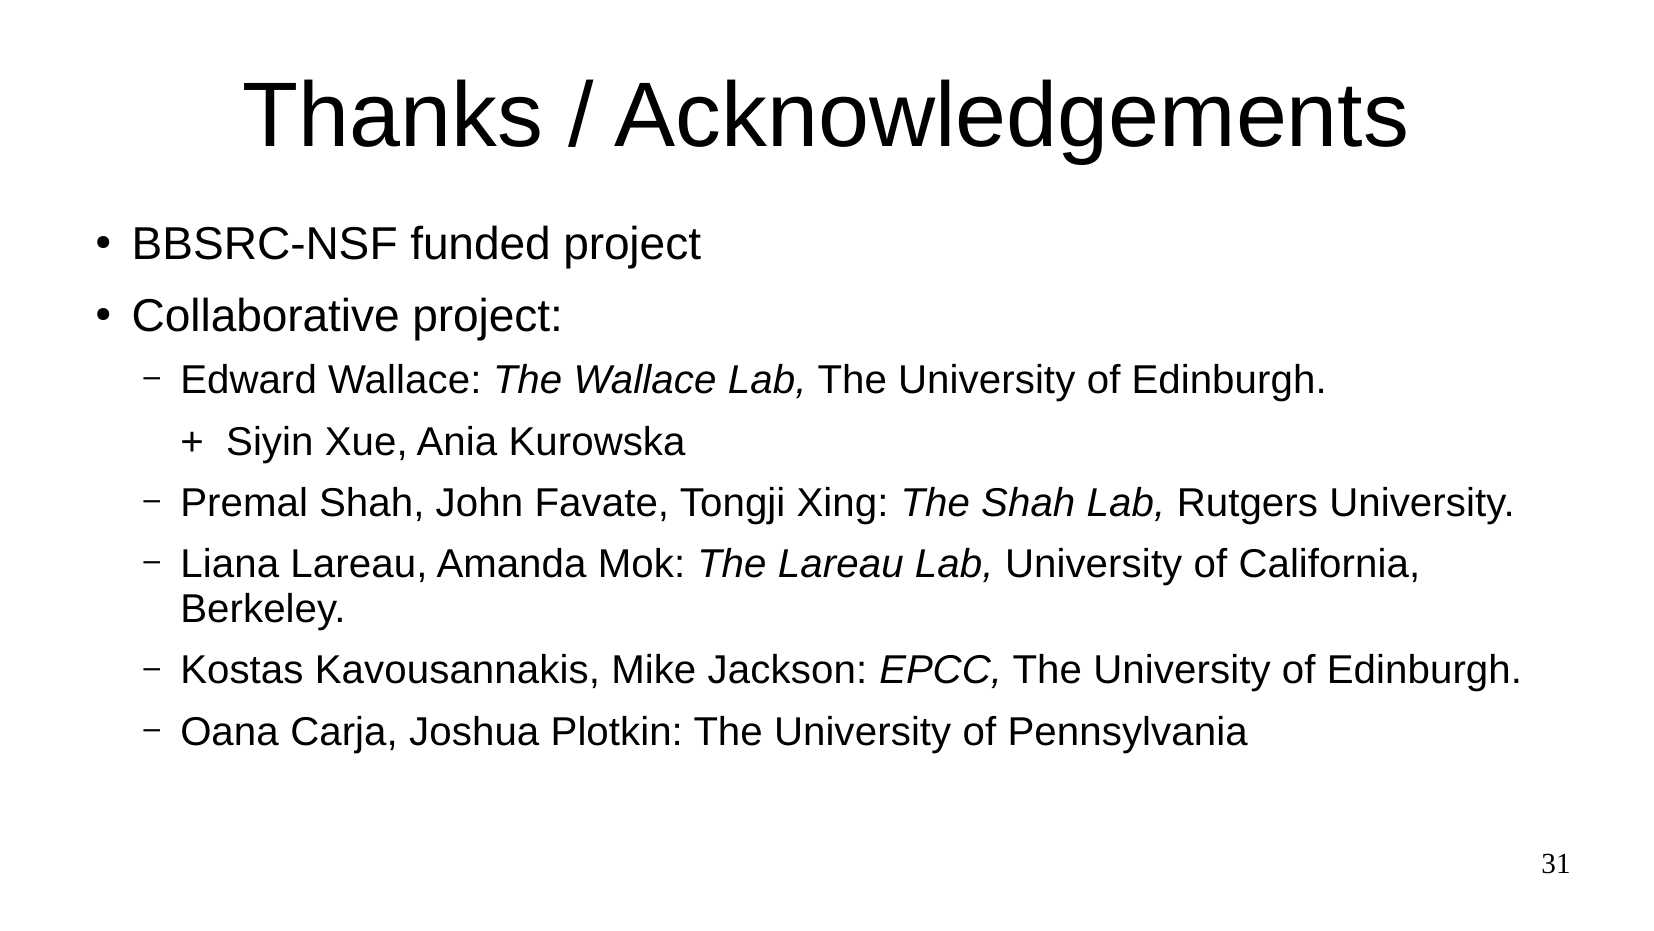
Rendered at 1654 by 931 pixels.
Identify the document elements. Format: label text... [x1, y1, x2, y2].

list BBSRC-NSF funded project Collaborative project: Edward Wallace: The Wallace Lab, The University of Edinburgh. + Siyin Xue, Ania Kurowska Premal Shah, John Favate, Tongji Xing: The Shah Lab, Rutgers University. Liana Lareau, Amanda Mok: The Lareau Lab, University of California, Berkeley. Kostas Kavousannakis, Mike Jackson: EPCC, The University of Edinburgh. Oana Carja, Joshua Plotkin: The University of Pennsylvania [82, 217, 1571, 758]
title Thanks / Acknowledgements [82, 37, 1571, 193]
